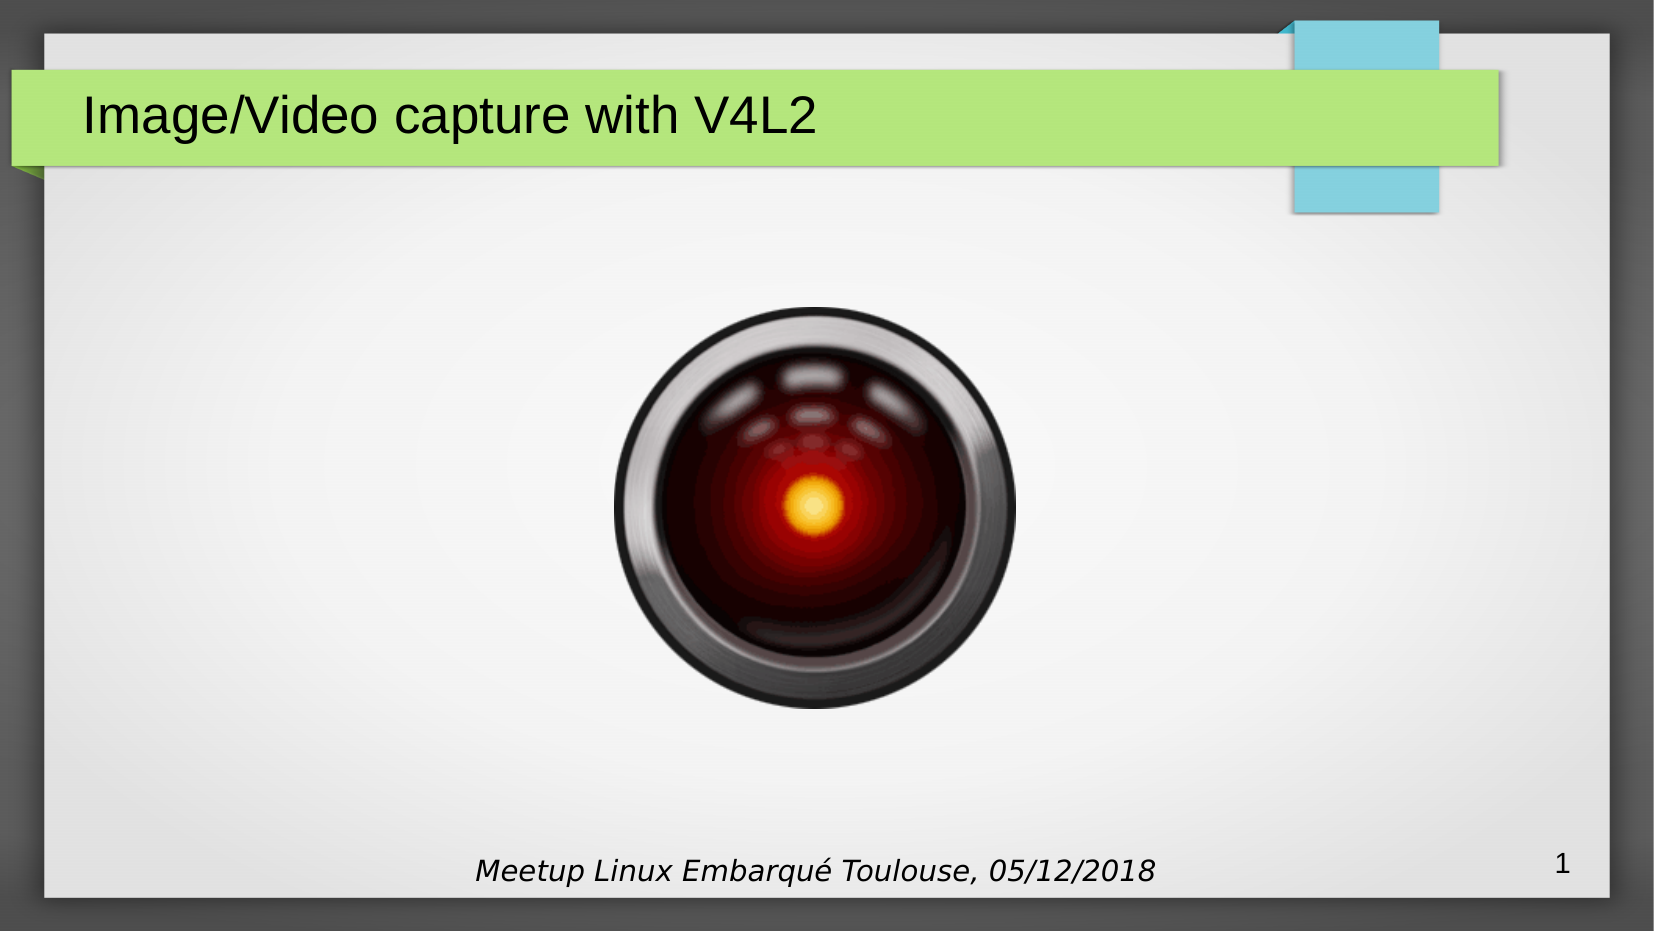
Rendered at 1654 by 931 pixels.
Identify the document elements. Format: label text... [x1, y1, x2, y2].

title Image/Video capture with V4L2 [82, 70, 1264, 160]
text_box Meetup Linux Embarqué Toulouse, 05/12/2018 [460, 846, 1241, 931]
picture [0, 0, 1654, 931]
